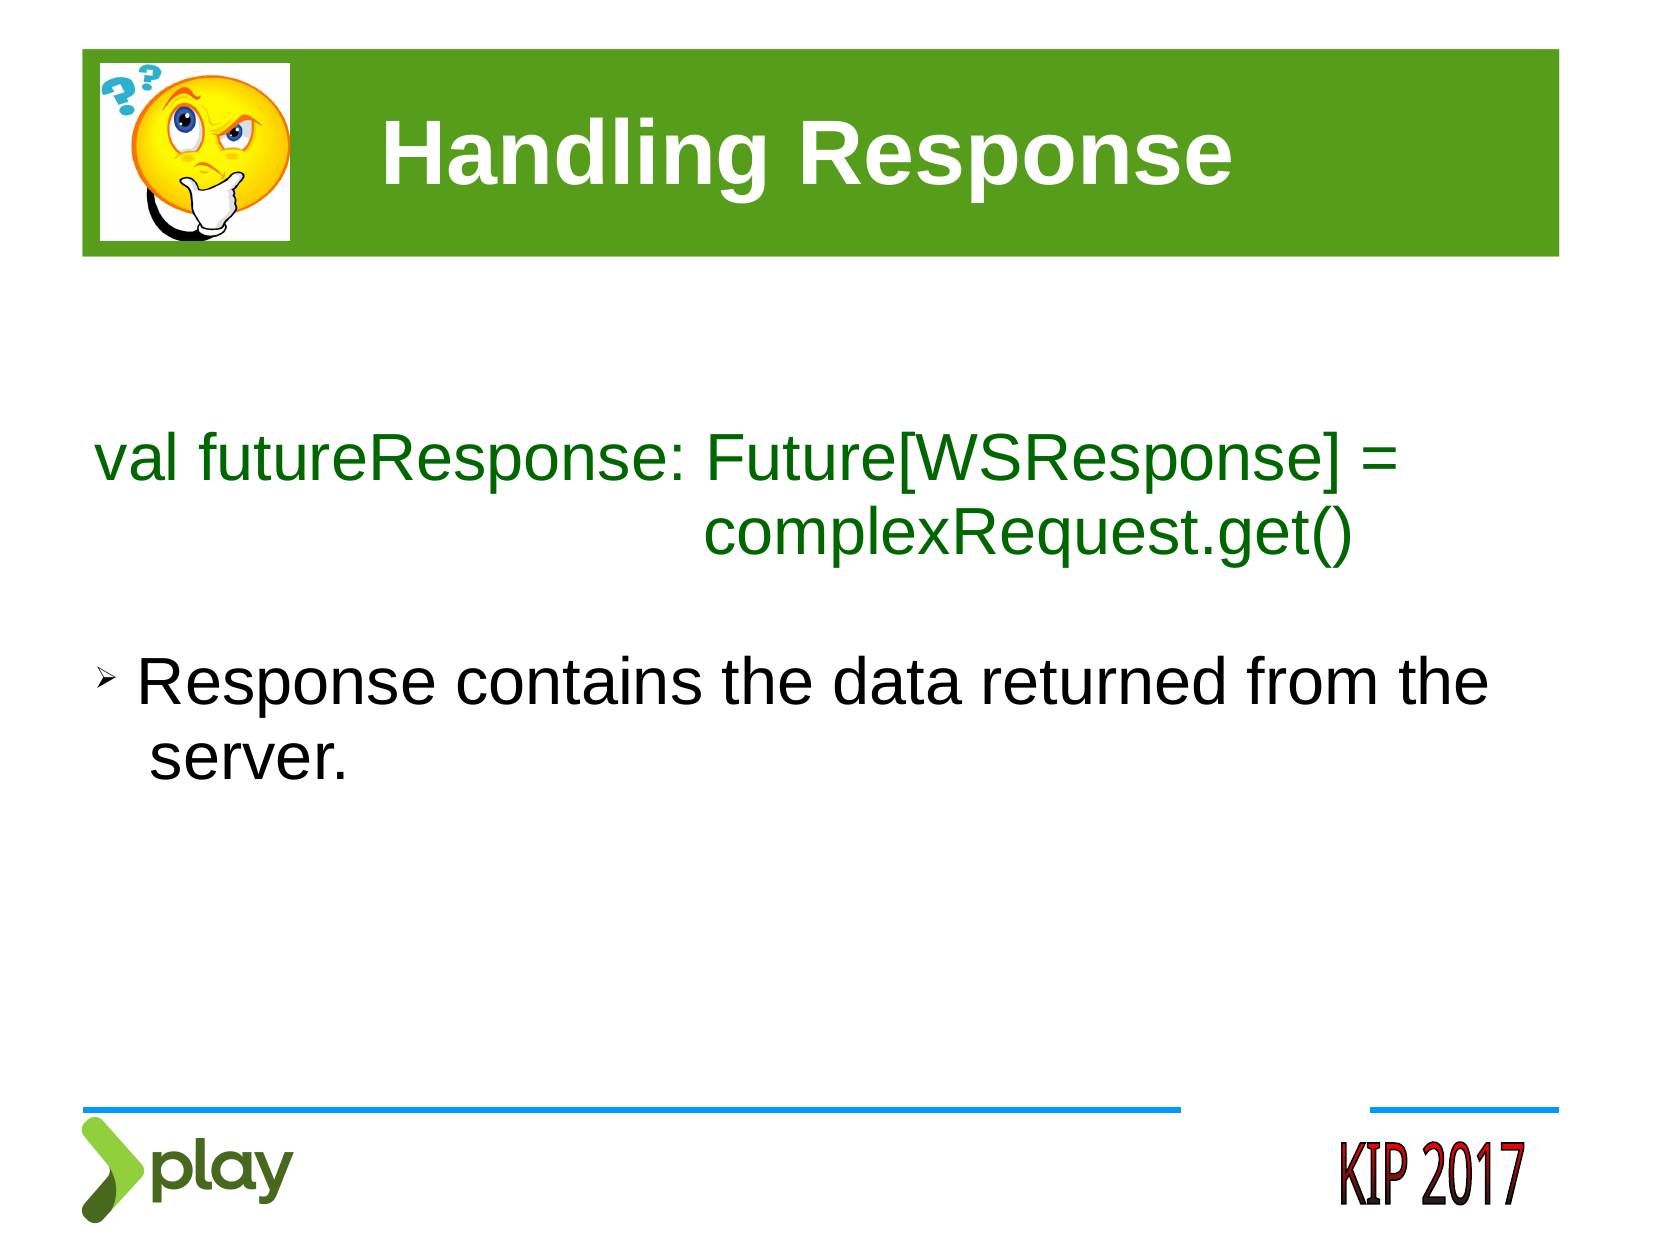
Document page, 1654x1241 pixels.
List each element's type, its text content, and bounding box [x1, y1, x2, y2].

title Handling Response [82, 49, 1560, 257]
picture [100, 63, 290, 241]
subtitle val futureResponse: Future[WSResponse] = complexRequest.get() Response contains the data returned from the server. [94, 307, 1548, 981]
picture [68, 1111, 302, 1229]
